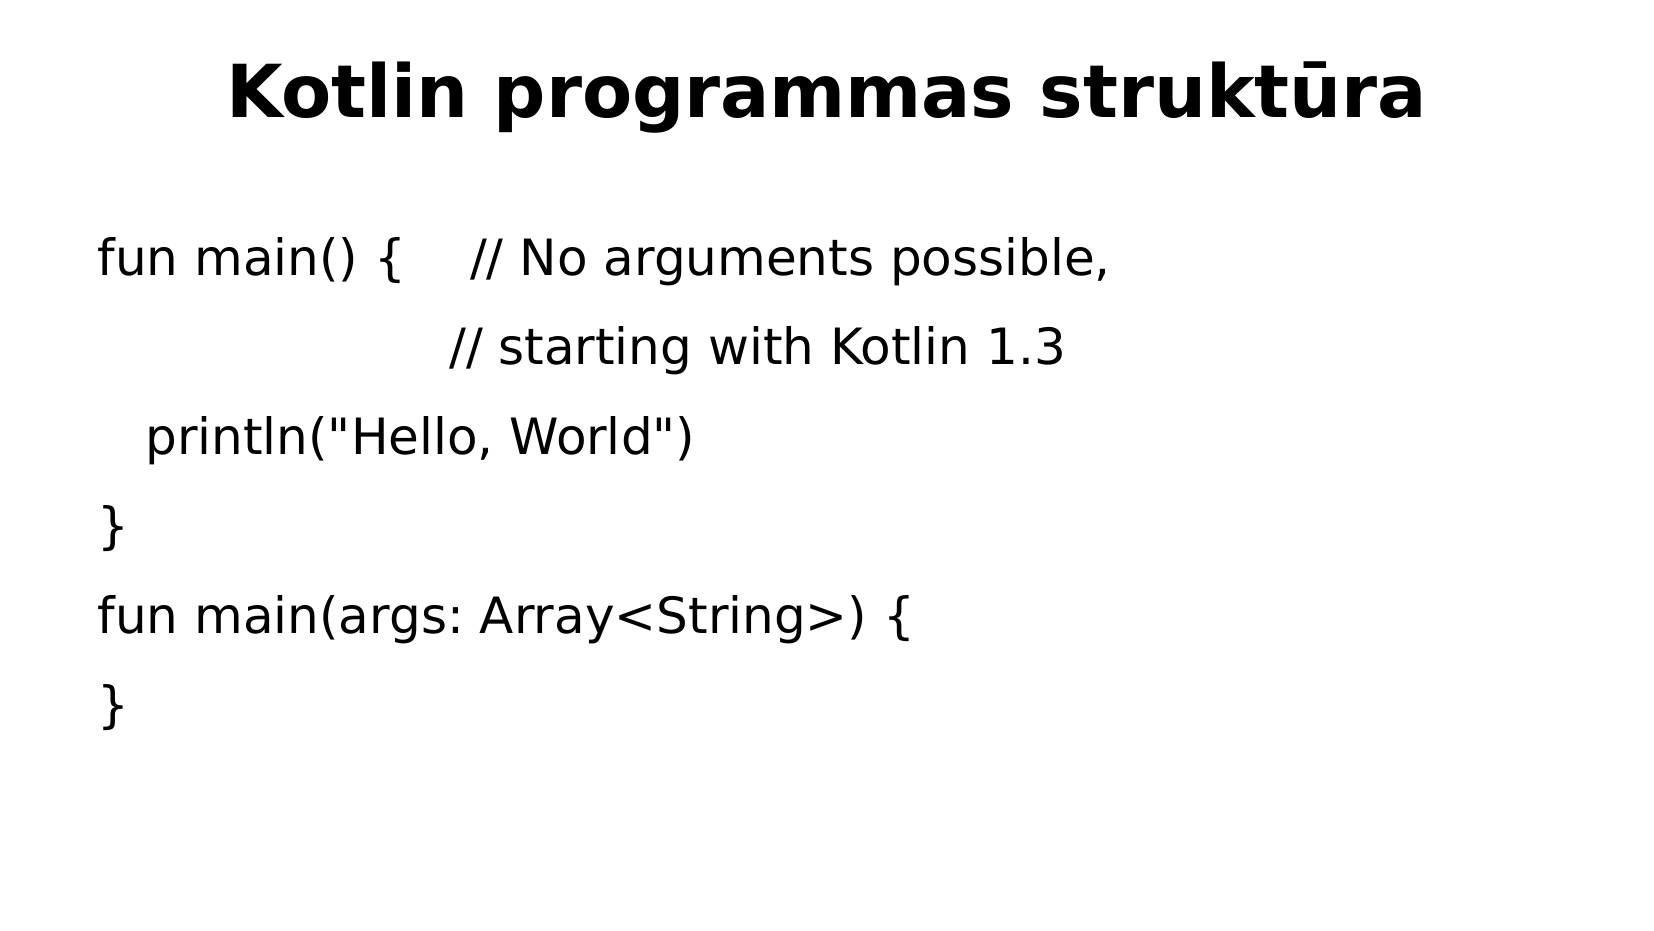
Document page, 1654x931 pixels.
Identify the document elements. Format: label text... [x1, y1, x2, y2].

list fun main() { // No arguments possible, // starting with Kotlin 1.3 println("Hello, World") } fun main(args: Array<String>) { } [82, 217, 1571, 758]
title Kotlin programmas struktūra [82, 37, 1571, 147]
